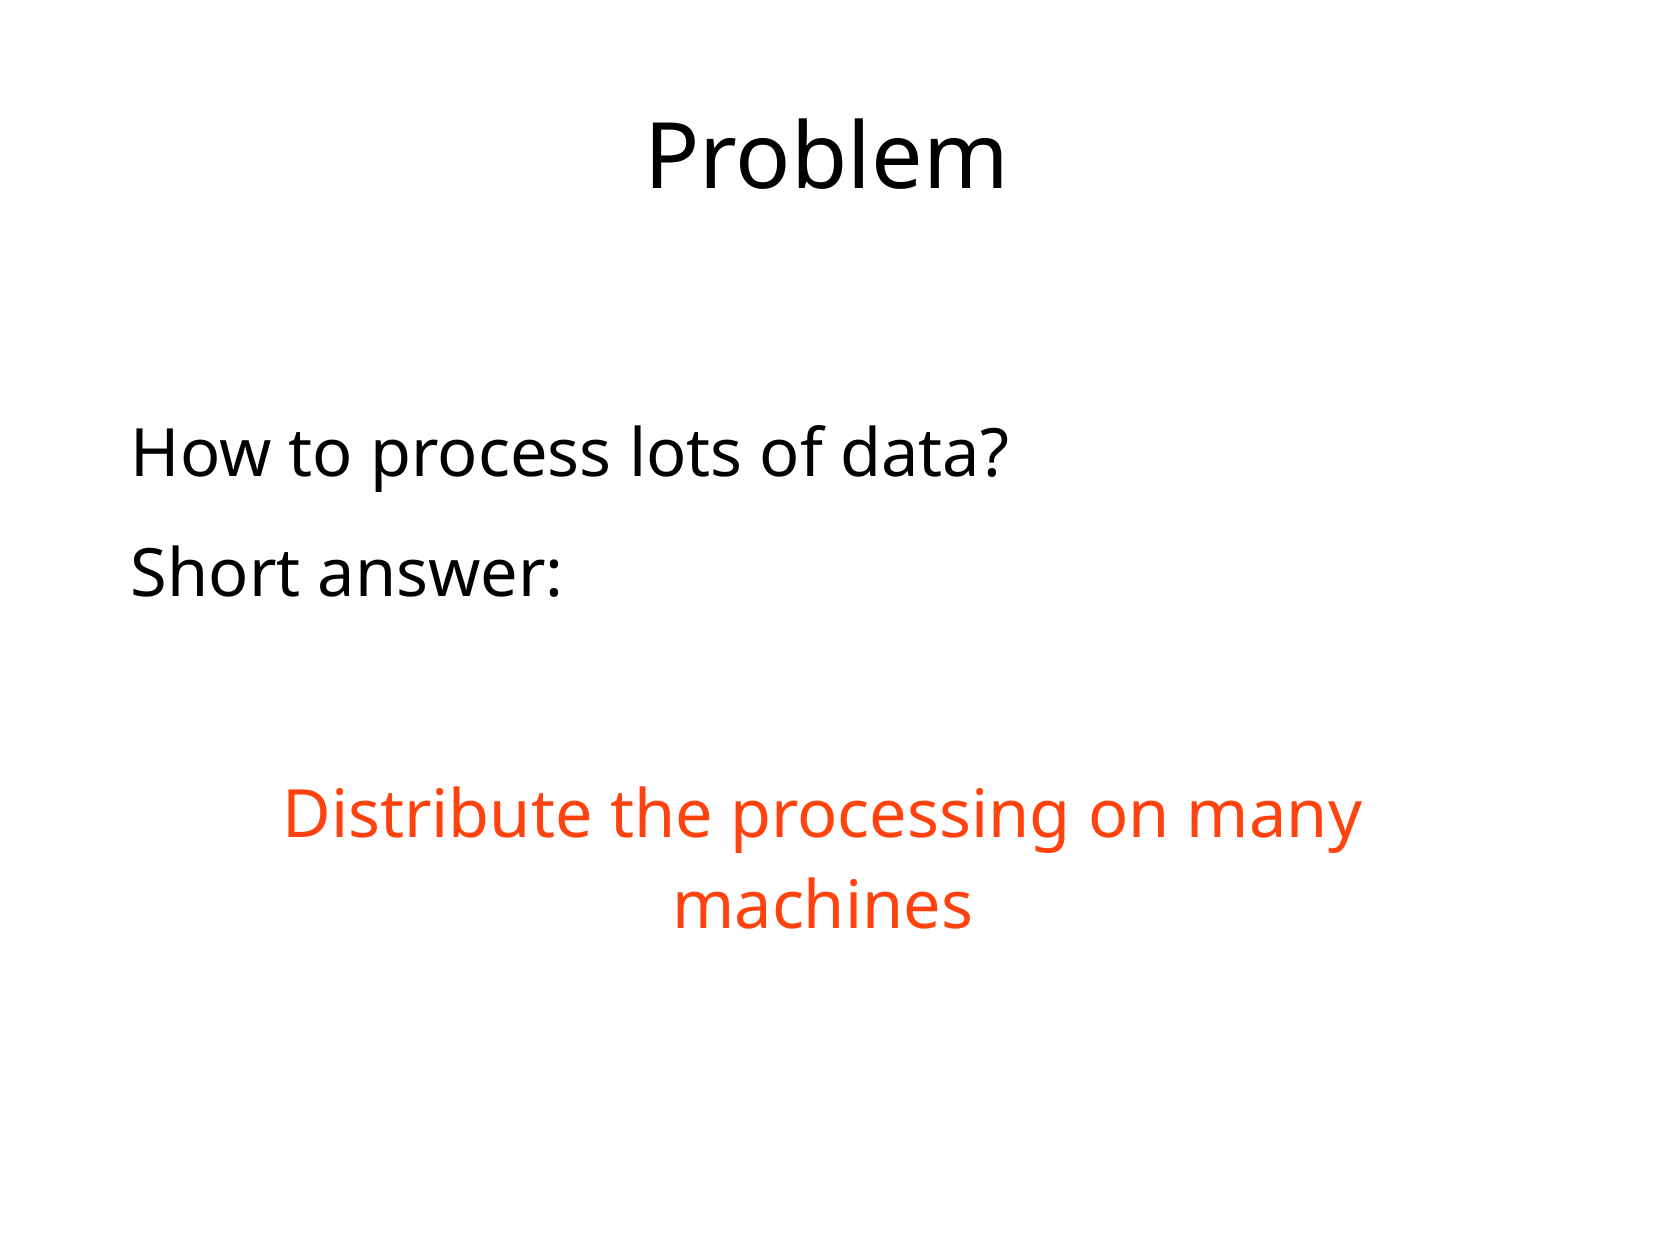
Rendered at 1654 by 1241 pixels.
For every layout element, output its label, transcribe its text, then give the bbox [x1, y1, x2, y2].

list How to process lots of data? Short answer: Distribute the processing on many machines [59, 285, 1516, 1005]
title Problem [82, 49, 1571, 257]
